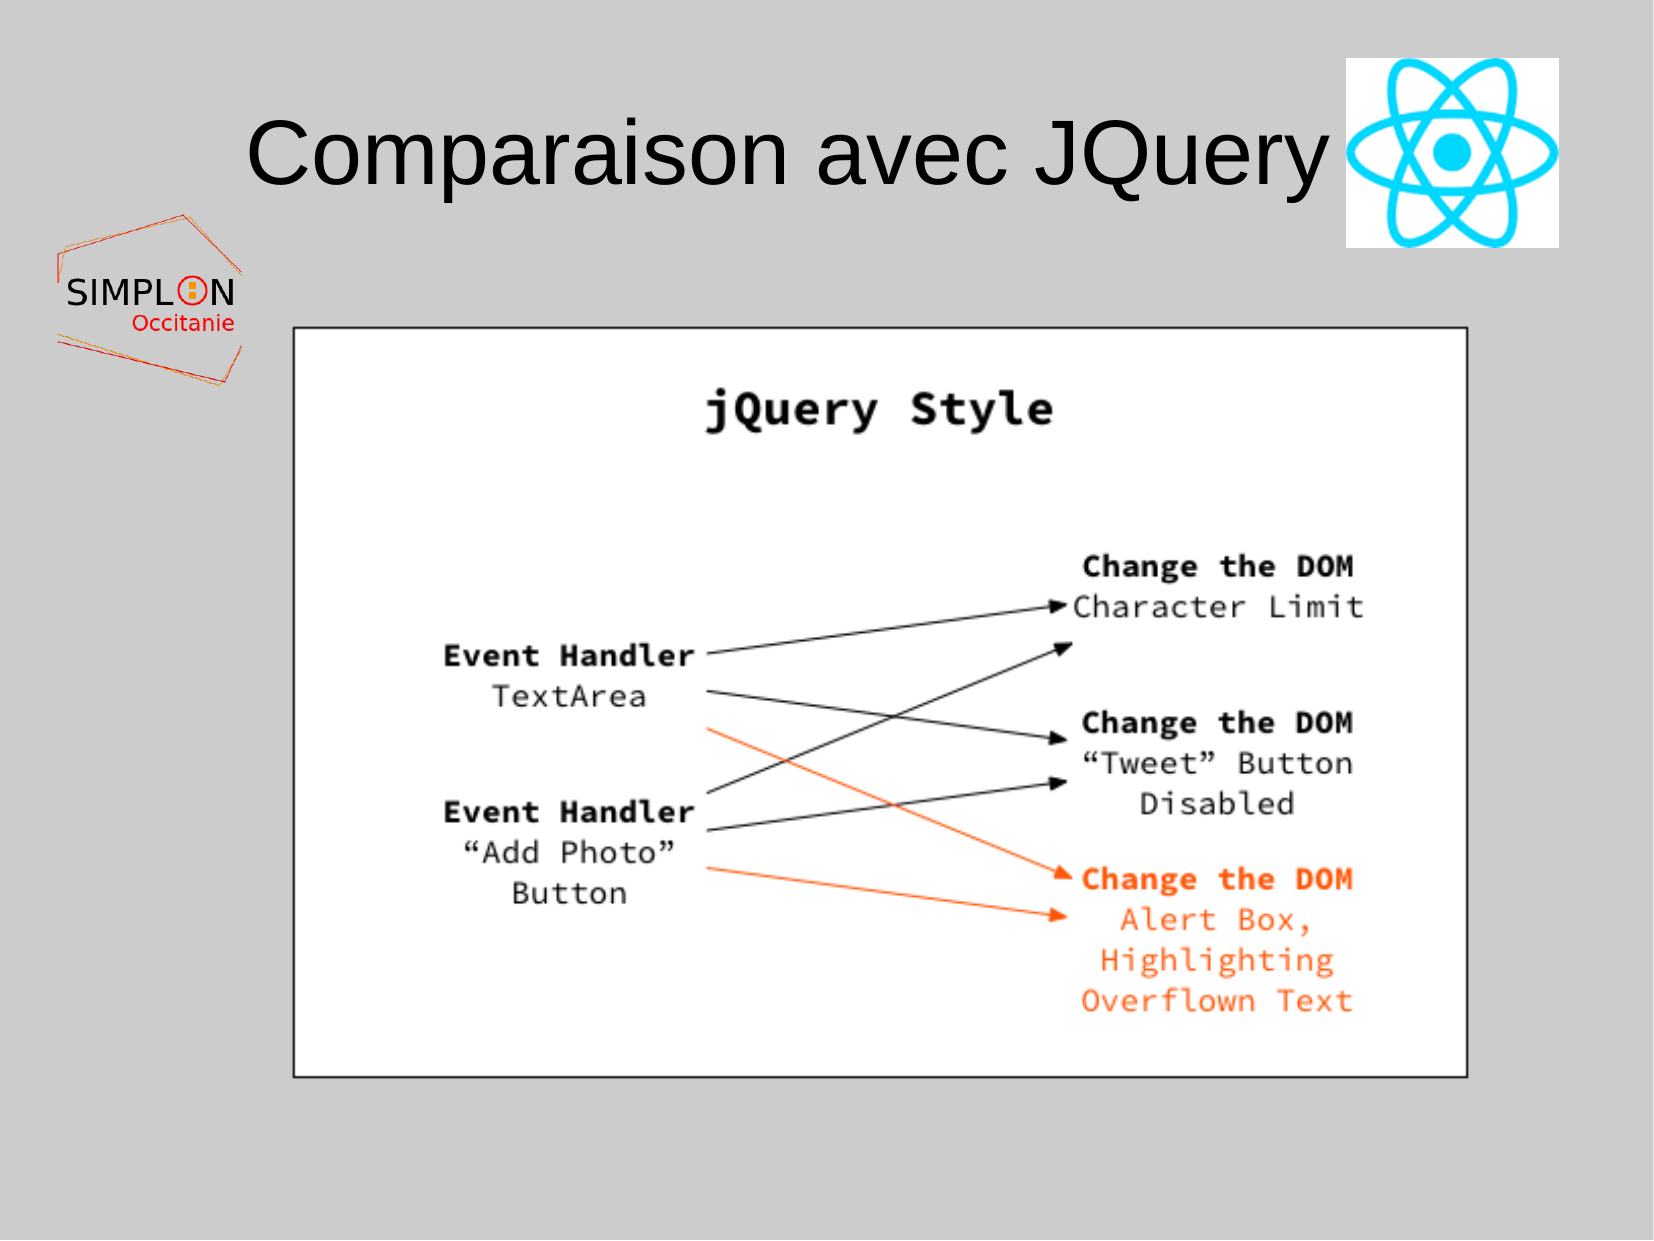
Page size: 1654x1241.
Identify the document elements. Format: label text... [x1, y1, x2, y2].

list [70, 290, 1560, 1010]
picture [57, 214, 242, 386]
picture [271, 305, 1491, 1099]
title Comparaison avec JQuery [82, 49, 1571, 257]
picture [1346, 58, 1559, 249]
